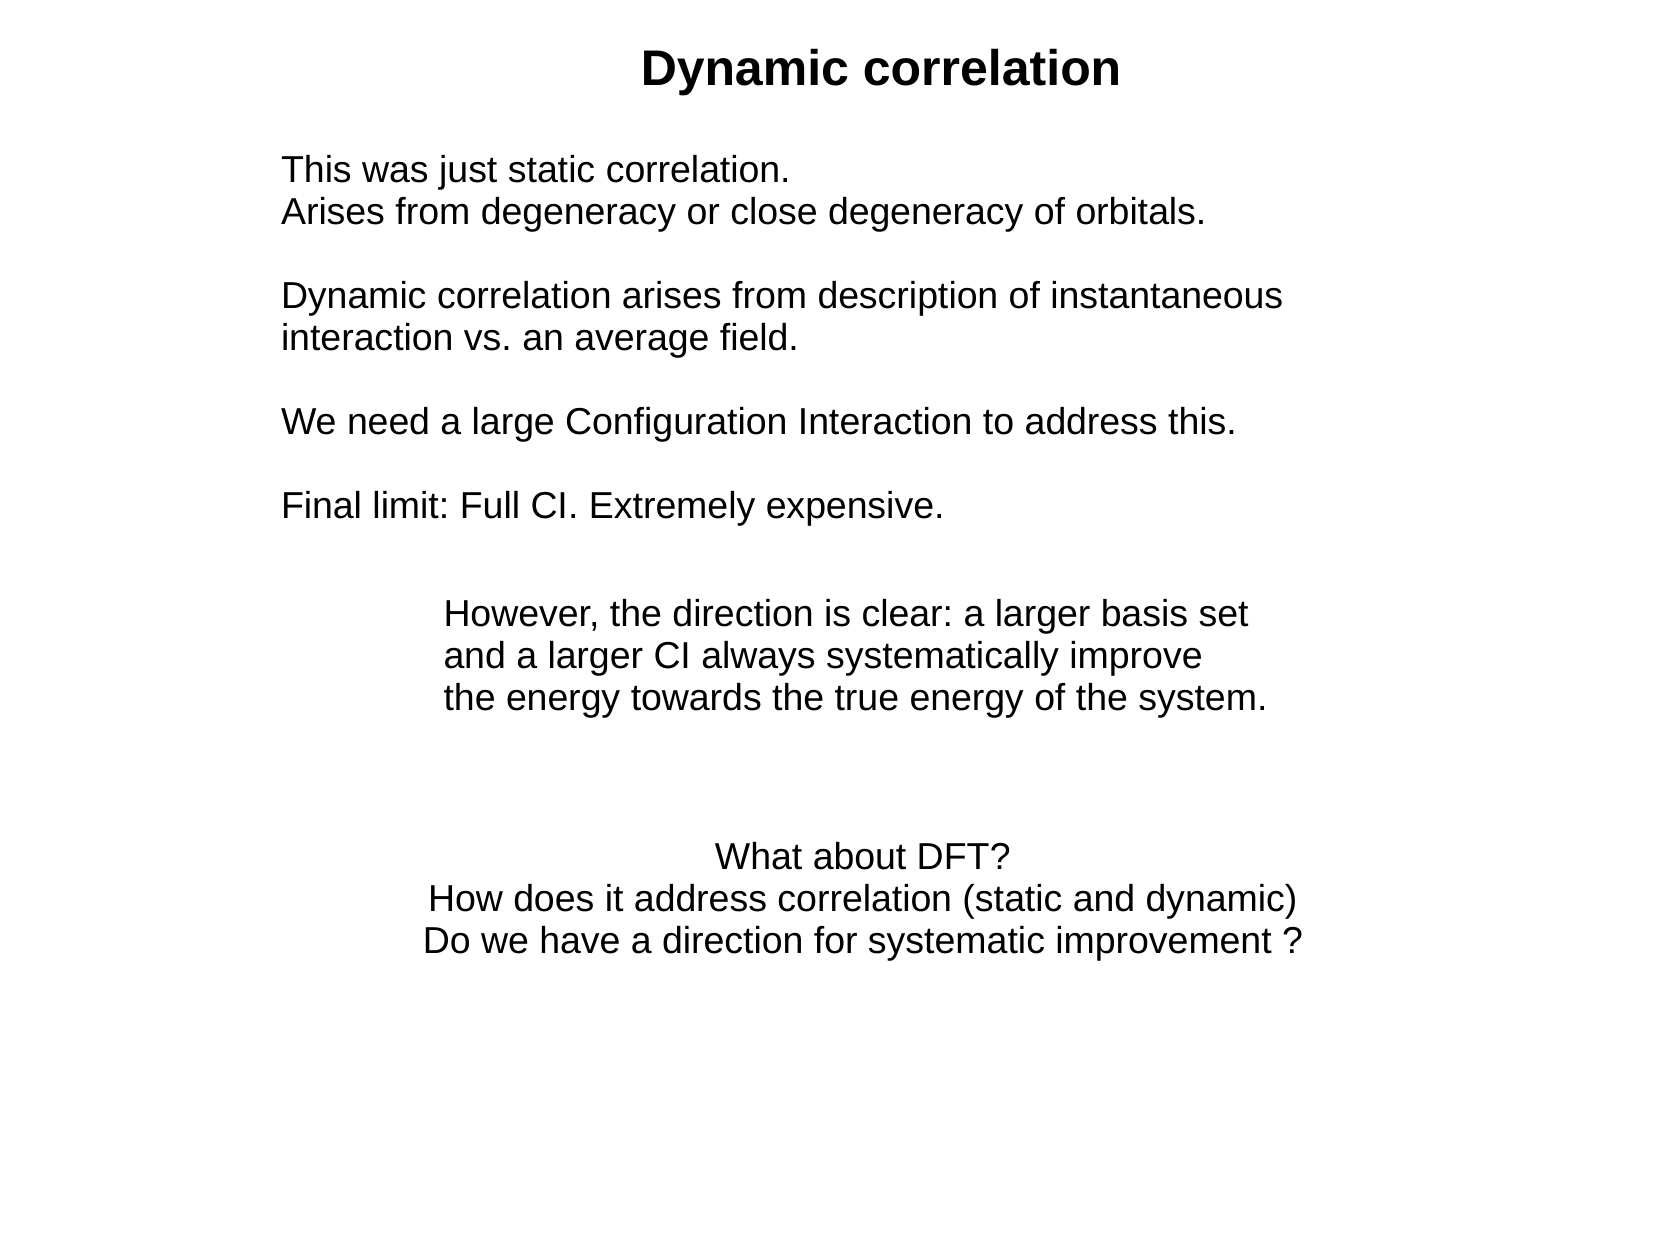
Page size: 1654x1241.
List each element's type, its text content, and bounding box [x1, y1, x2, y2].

text_box However, the direction is clear: a larger basis set and a larger CI always systematically improve the energy towards the true energy of the system. [428, 584, 1284, 726]
text_box Dynamic correlation [626, 32, 1137, 104]
text_box This was just static correlation. Arises from degeneracy or close degeneracy of orbitals. Dynamic correlation arises from description of instantaneous interaction vs. an average field. We need a large Configuration Interaction to address this. Final limit: Full CI. Extremely expensive. [266, 140, 1311, 534]
text_box What about DFT? How does it address correlation (static and dynamic) Do we have a direction for systematic improvement ? [408, 828, 1320, 970]
